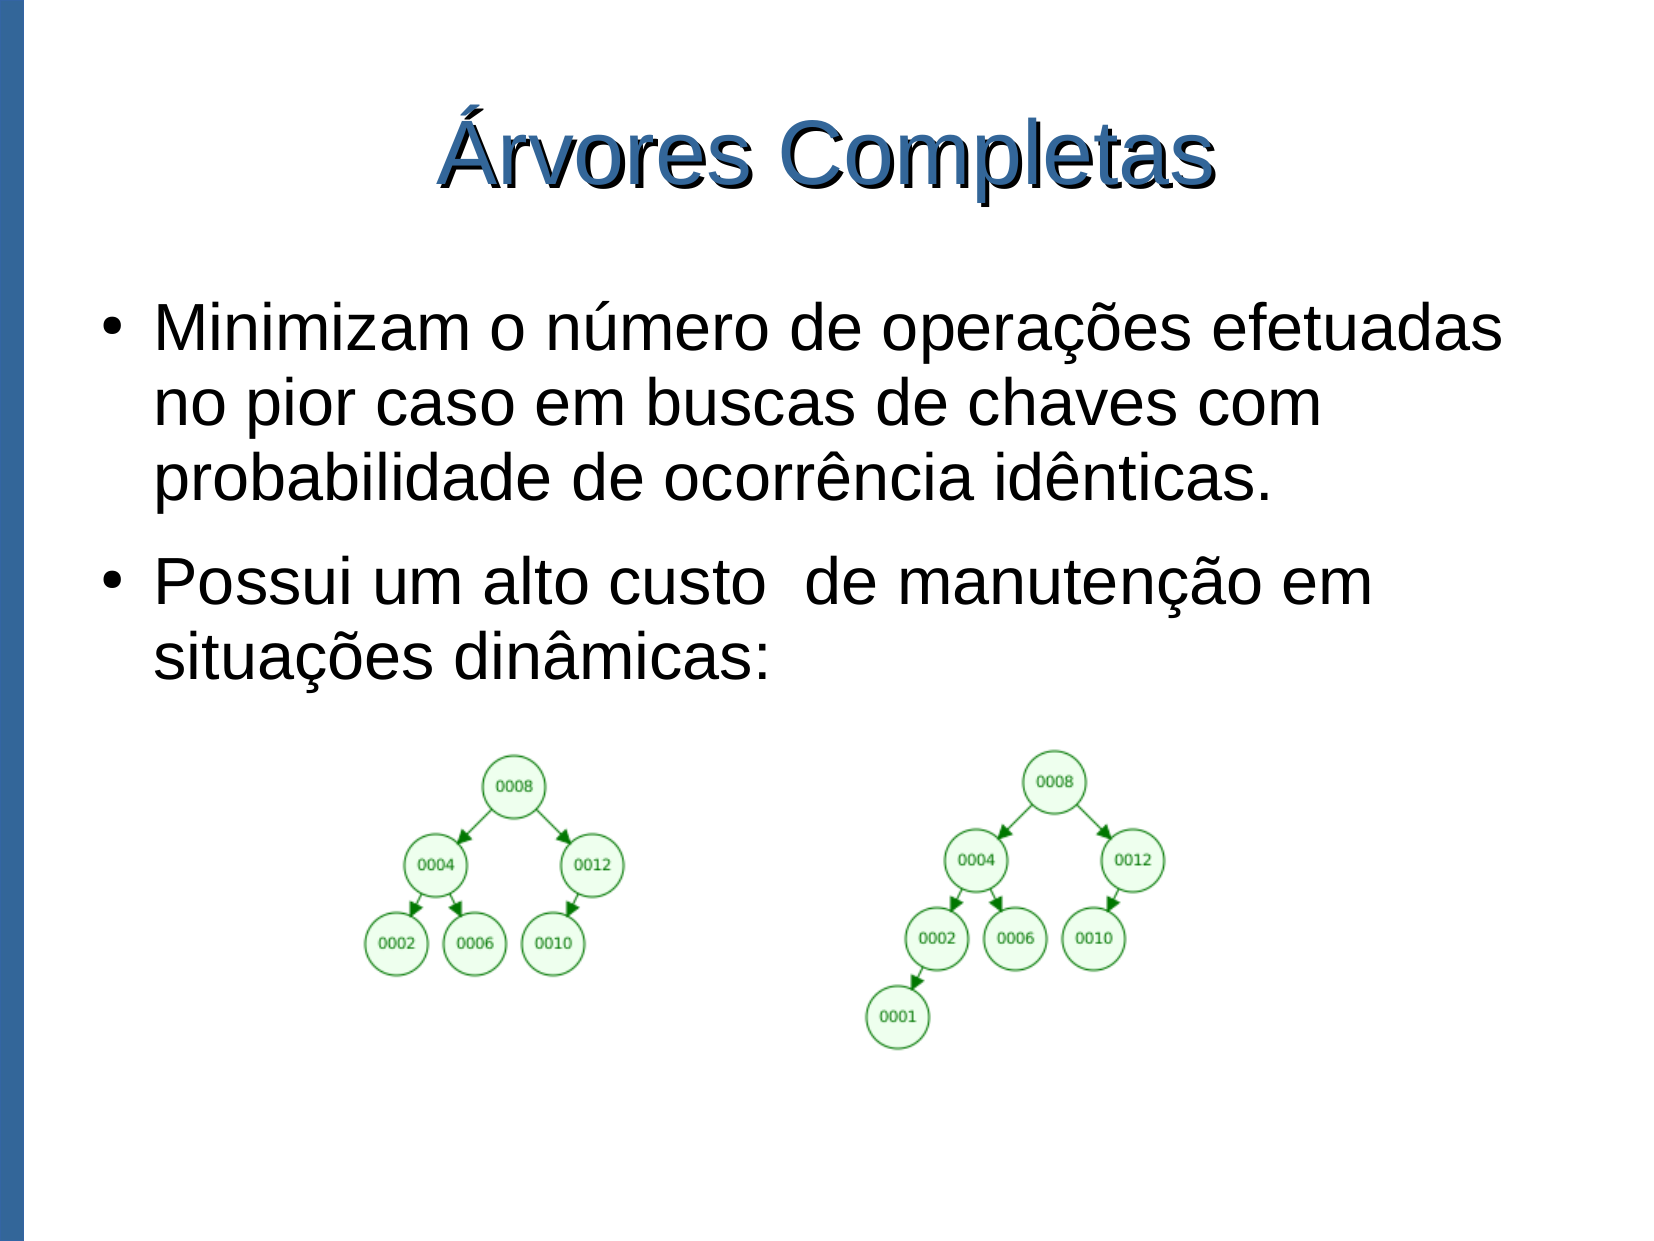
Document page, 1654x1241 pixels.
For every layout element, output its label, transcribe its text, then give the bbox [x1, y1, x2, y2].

title Árvores Completas [82, 49, 1571, 257]
list Minimizam o número de operações efetuadas no pior caso em buscas de chaves com probabilidade de ocorrência idênticas. Possui um alto custo de manutenção em situações dinâmicas: [82, 290, 1571, 1010]
picture [342, 745, 649, 993]
picture [826, 742, 1199, 1063]
